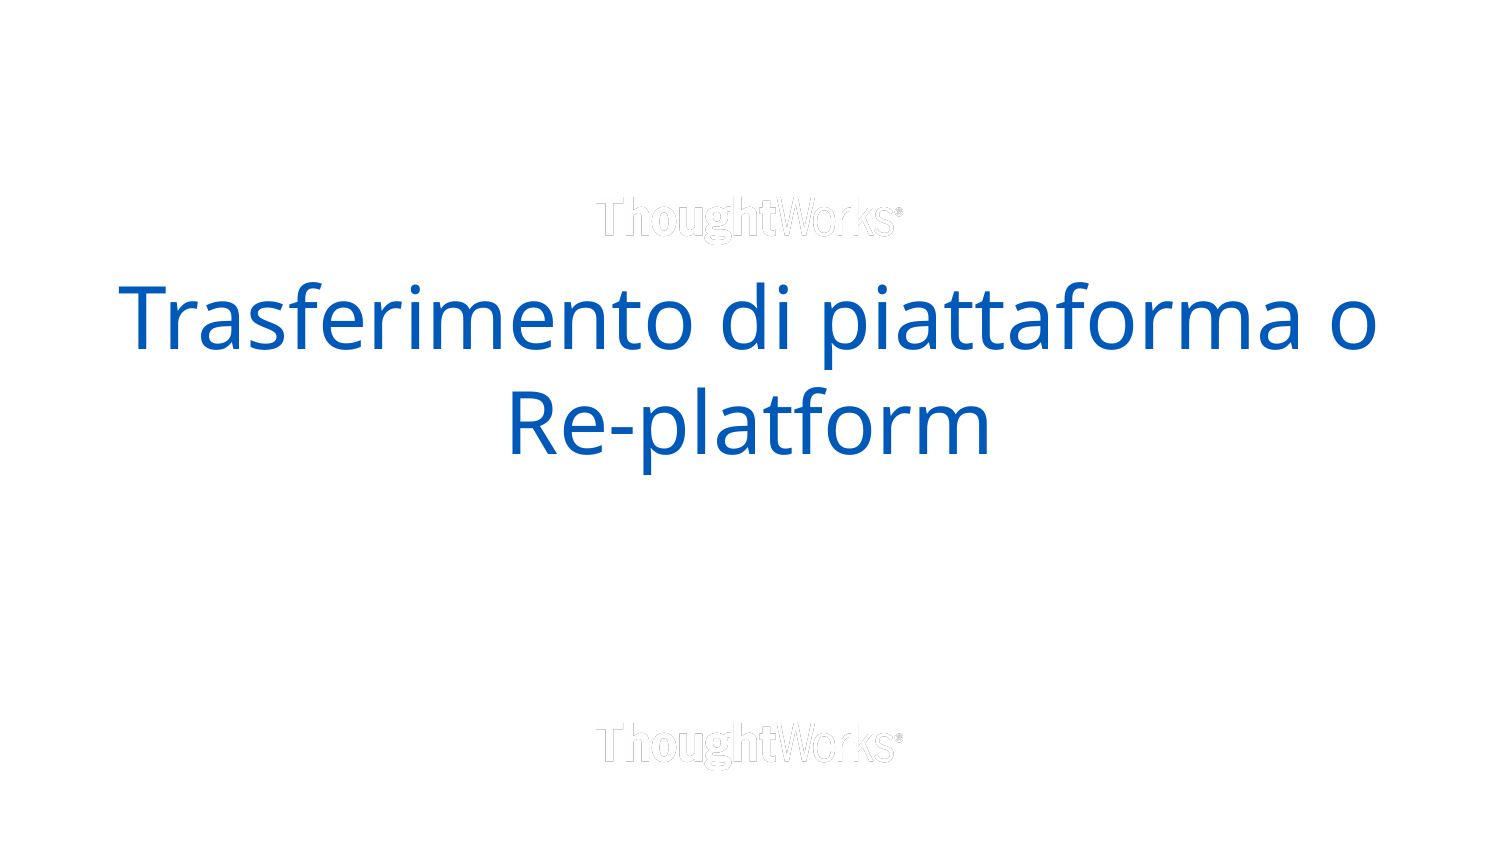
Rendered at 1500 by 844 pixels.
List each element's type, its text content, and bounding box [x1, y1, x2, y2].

picture [567, 161, 933, 208]
picture [567, 687, 933, 799]
title Trasferimento di piattaforma o Re-platform [75, 208, 1425, 526]
